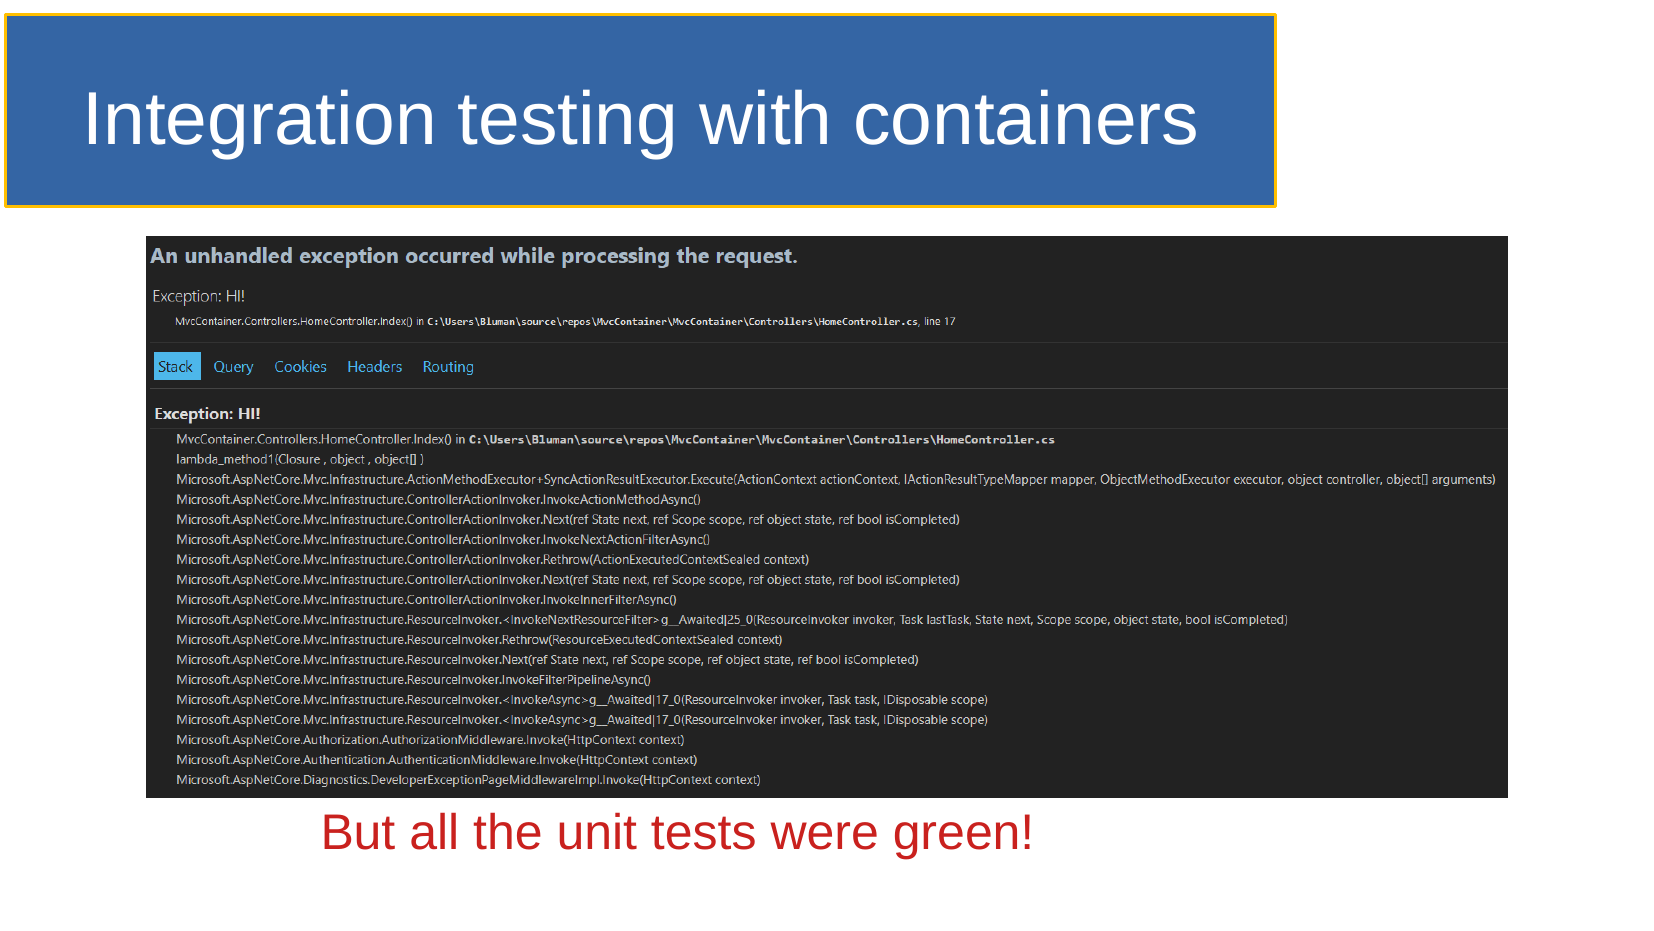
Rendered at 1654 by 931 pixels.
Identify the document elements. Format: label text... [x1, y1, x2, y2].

text_box But all the unit tests were green! [305, 797, 1051, 868]
title Integration testing with containers [82, 44, 1235, 192]
picture [146, 236, 1508, 798]
